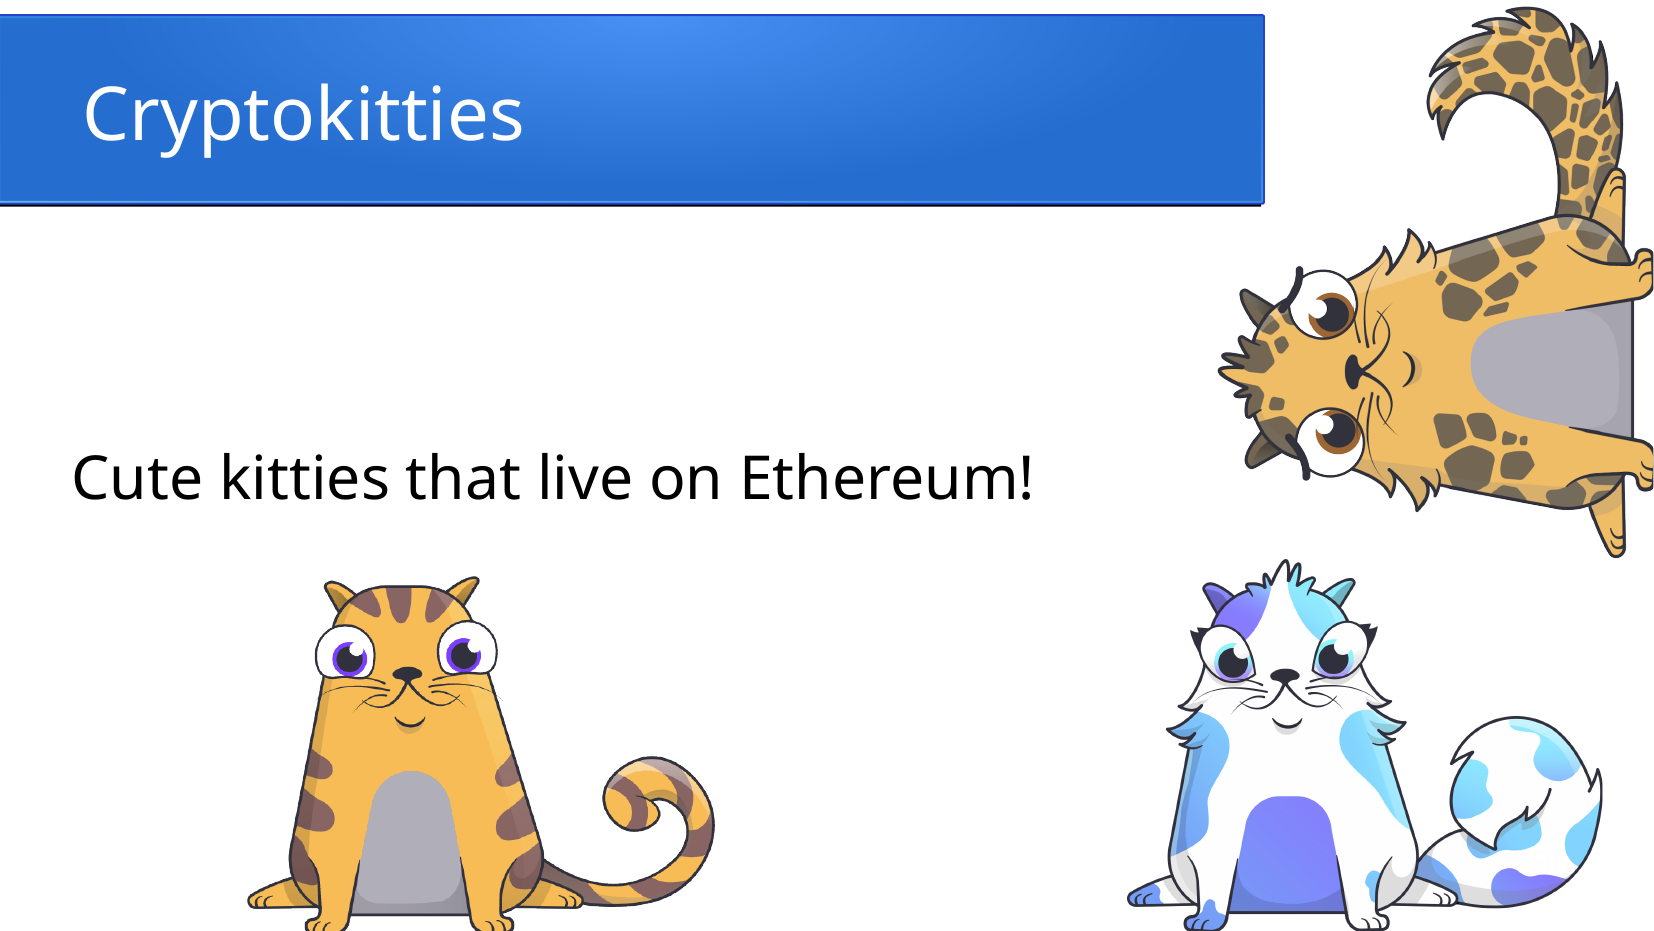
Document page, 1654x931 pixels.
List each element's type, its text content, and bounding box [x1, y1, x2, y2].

picture [195, 470, 766, 931]
title Cryptokitties [82, 35, 1198, 189]
picture [990, 0, 1654, 931]
list Cute kitties that live on Ethereum! [71, 434, 1198, 571]
